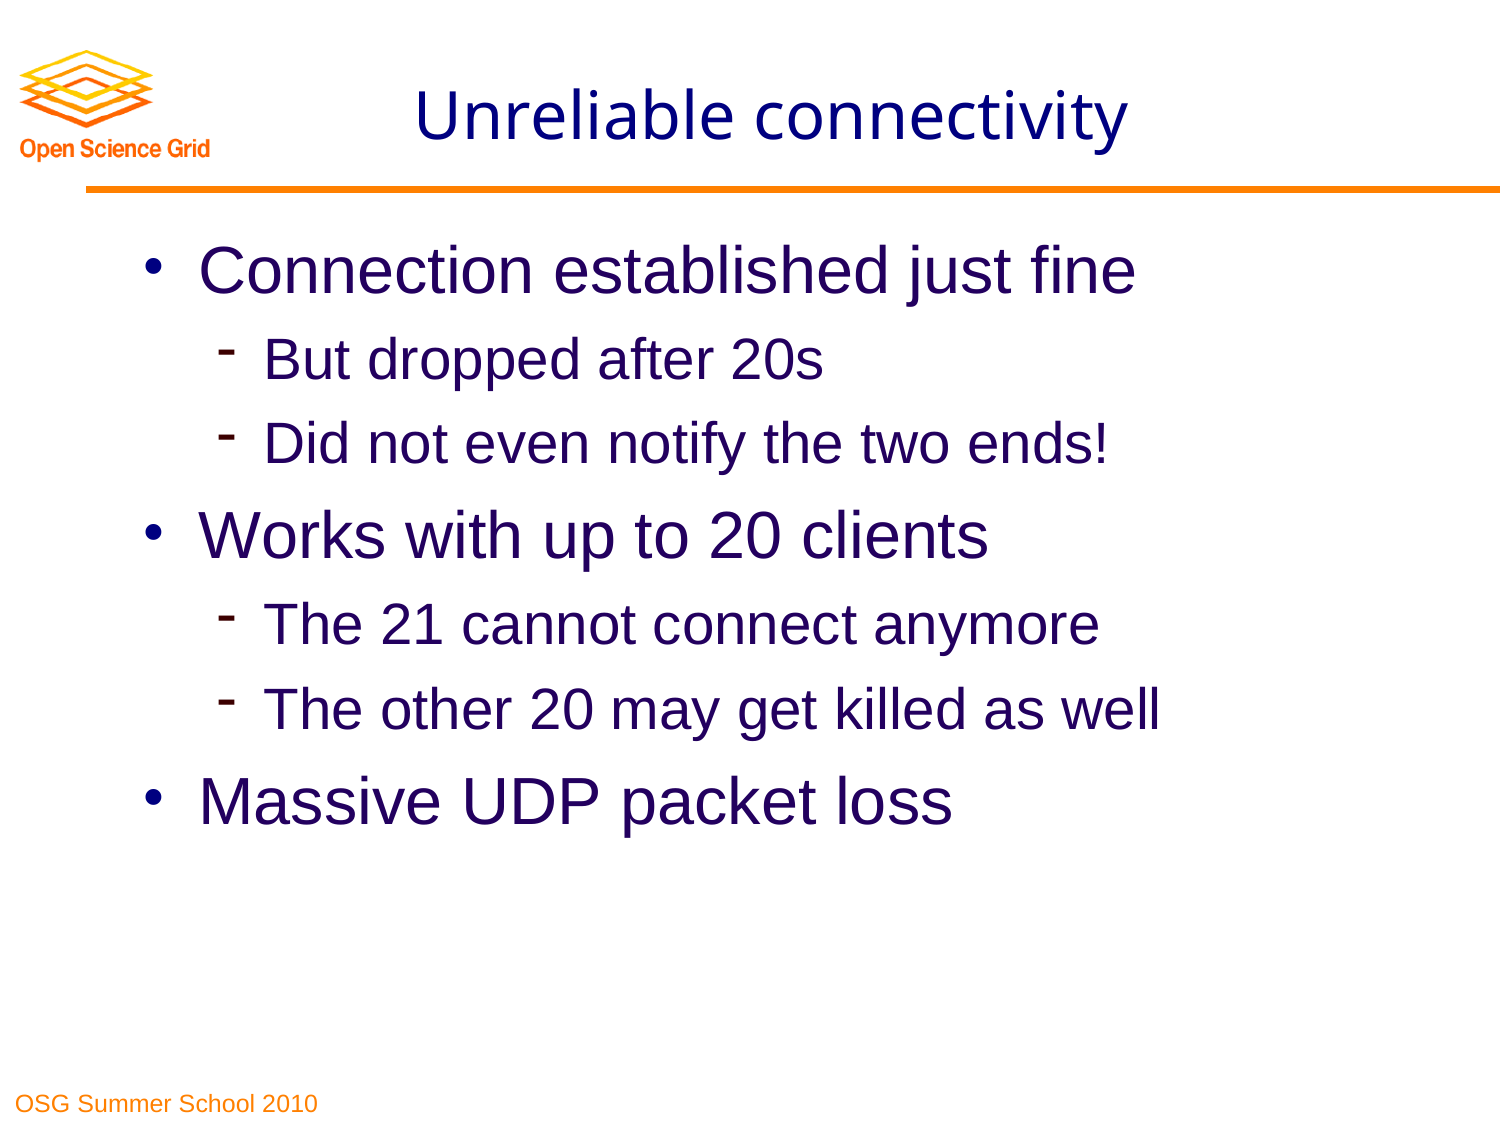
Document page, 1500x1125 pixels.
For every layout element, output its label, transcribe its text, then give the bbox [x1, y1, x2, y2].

title Unreliable connectivity [201, 18, 1342, 207]
list Connection established just fine But dropped after 20s Did not even notify the two ends! Works with up to 20 clients The 21 cannot connect anymore The other 20 may get killed as well Massive UDP packet loss [127, 218, 1403, 962]
picture [0, 27, 201, 179]
